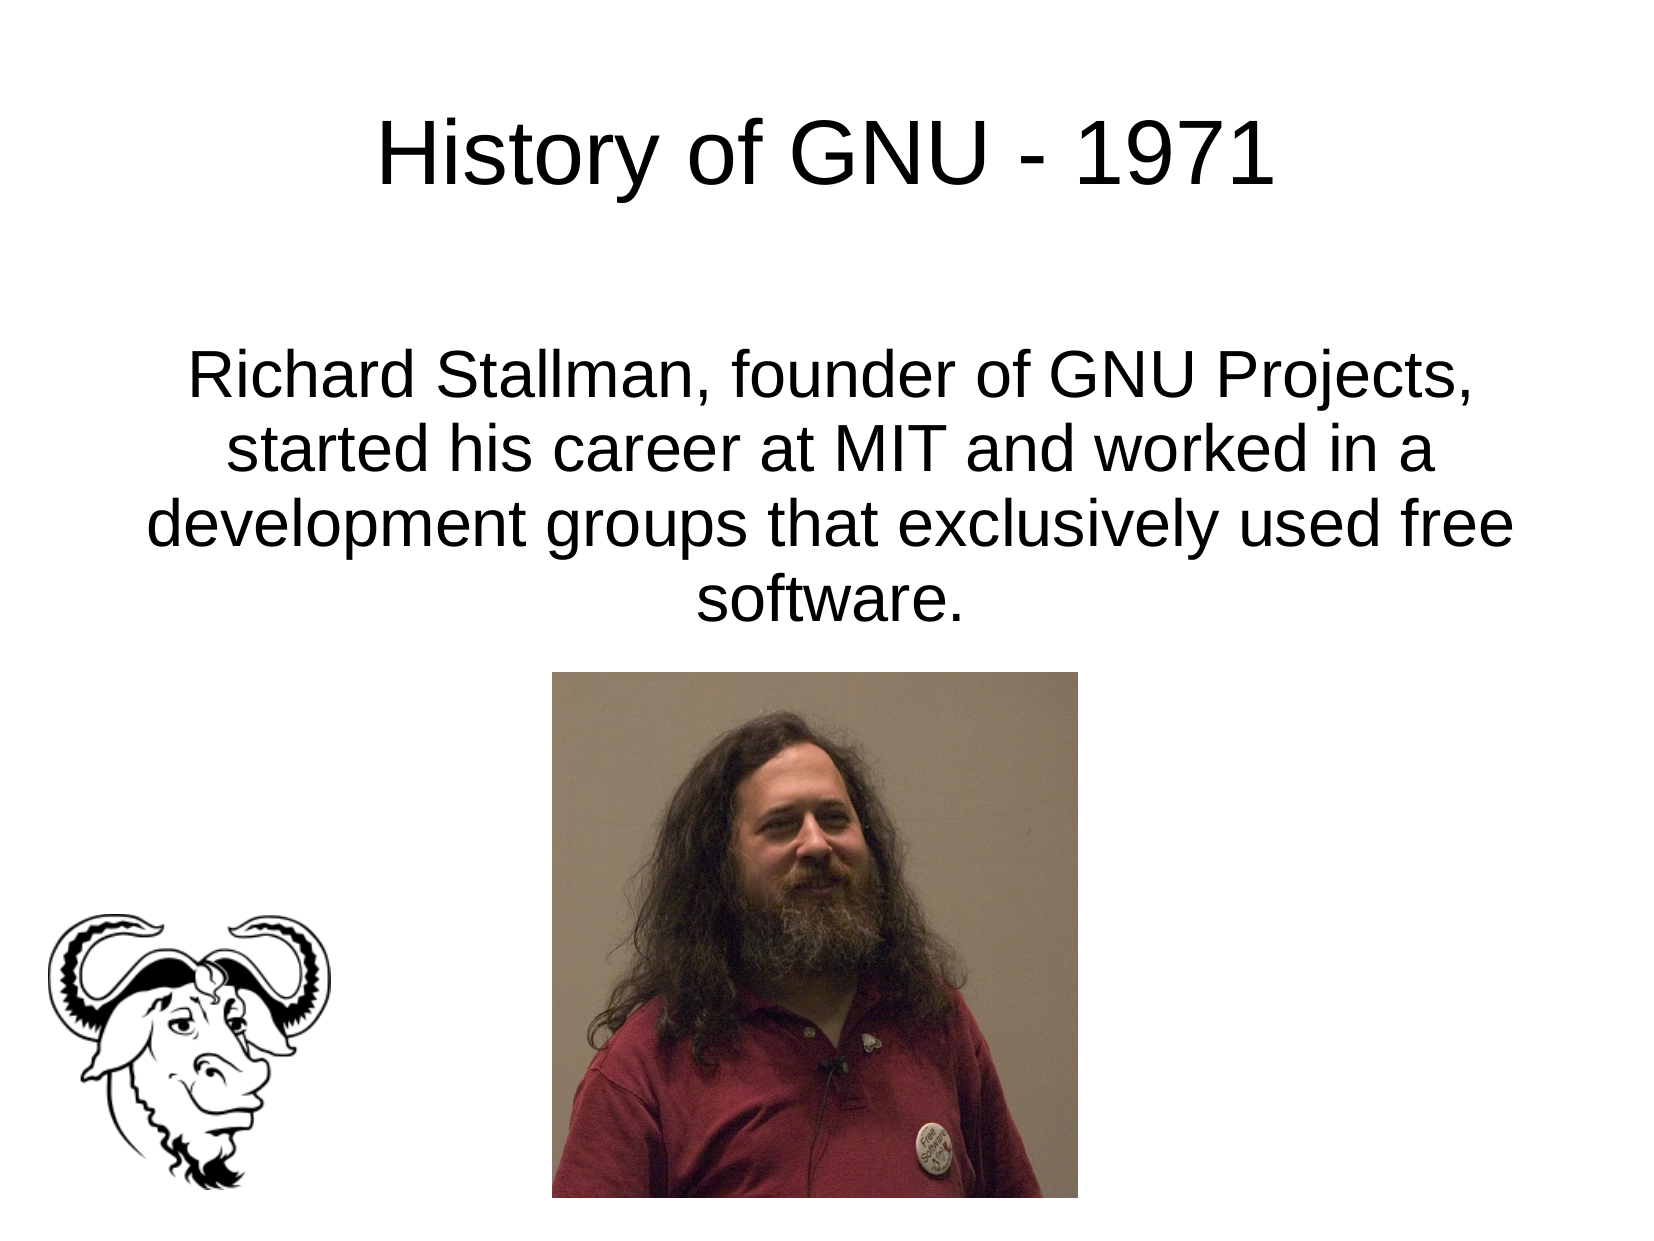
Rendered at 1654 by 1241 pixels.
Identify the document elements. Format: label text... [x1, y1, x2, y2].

subtitle Richard Stallman, founder of GNU Projects, started his career at MIT and worked in a development groups that exclusively used free software. [87, 126, 1576, 846]
title History of GNU - 1971 [82, 49, 1571, 257]
picture [48, 914, 331, 1190]
picture [552, 672, 1078, 1198]
